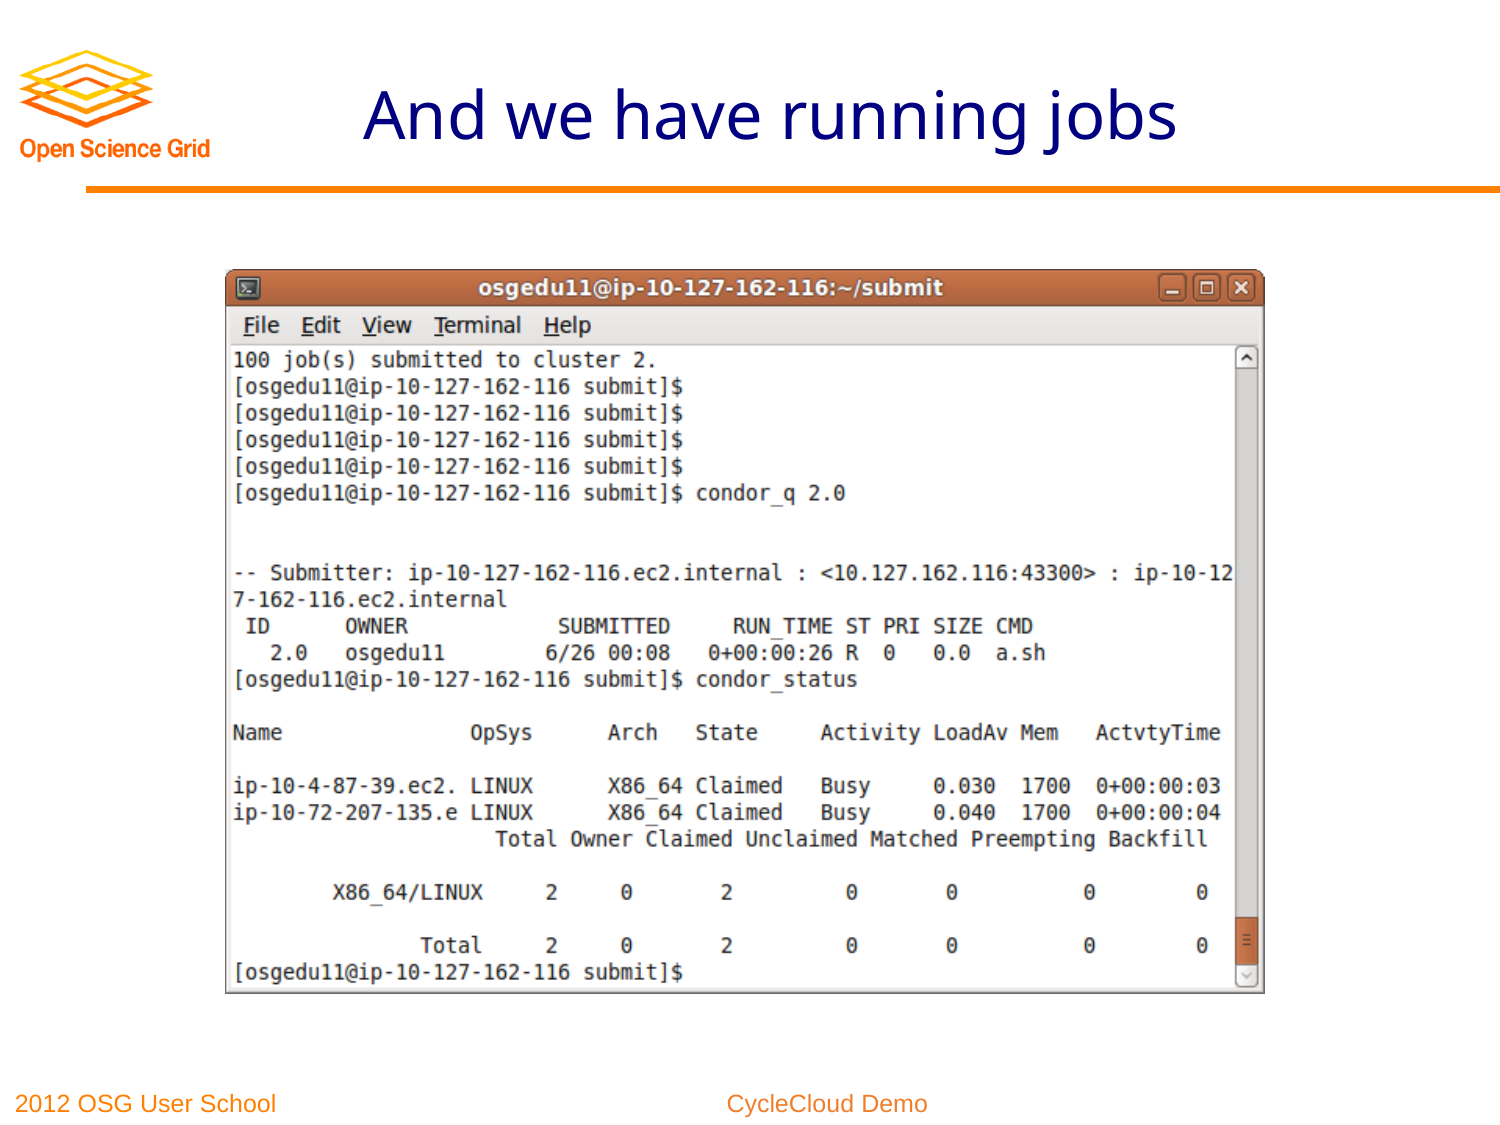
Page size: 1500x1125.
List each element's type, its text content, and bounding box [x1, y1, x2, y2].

picture [0, 27, 201, 179]
title And we have running jobs [201, 18, 1342, 207]
picture [225, 269, 1265, 994]
